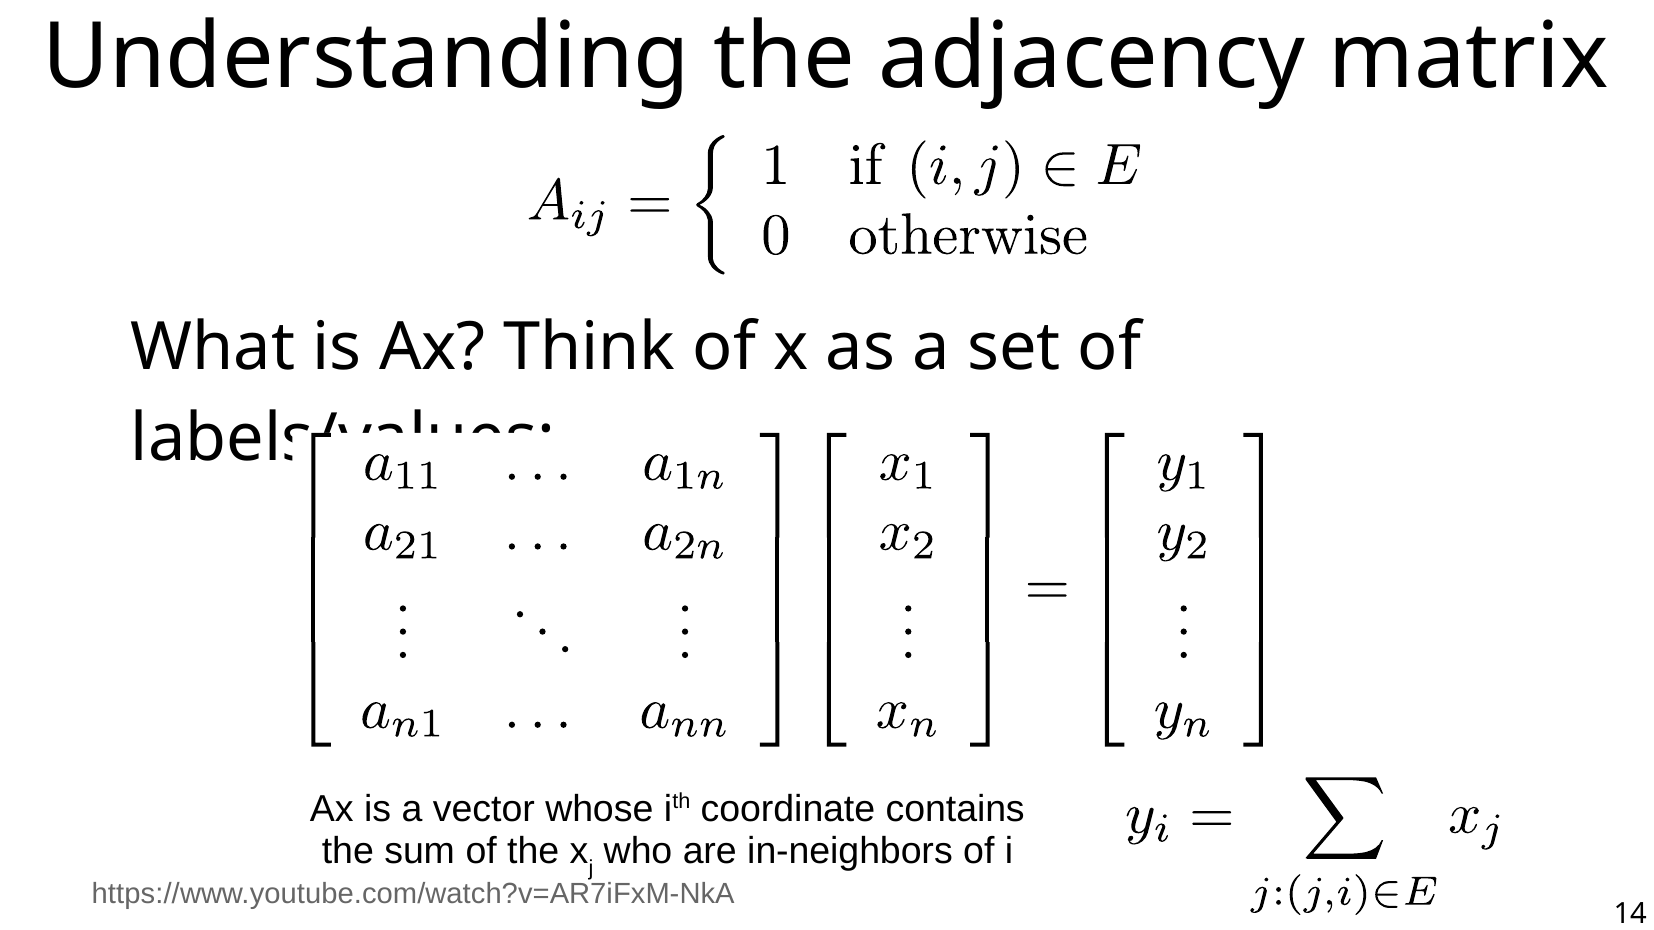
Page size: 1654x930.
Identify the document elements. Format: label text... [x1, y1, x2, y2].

text_box [292, 432, 1282, 747]
text_box [526, 134, 1143, 275]
text_box [1125, 771, 1504, 916]
text_box https://www.youtube.com/watch?v=AR7iFxM-NkA [76, 870, 931, 921]
text_box Ax is a vector whose ith coordinate contains the sum of the xj who are in-neighbors of i [285, 780, 1051, 888]
title Understanding the adjacency matrix [0, 0, 1653, 105]
list What is Ax? Think of x as a set of labels/values: [60, 298, 1549, 813]
